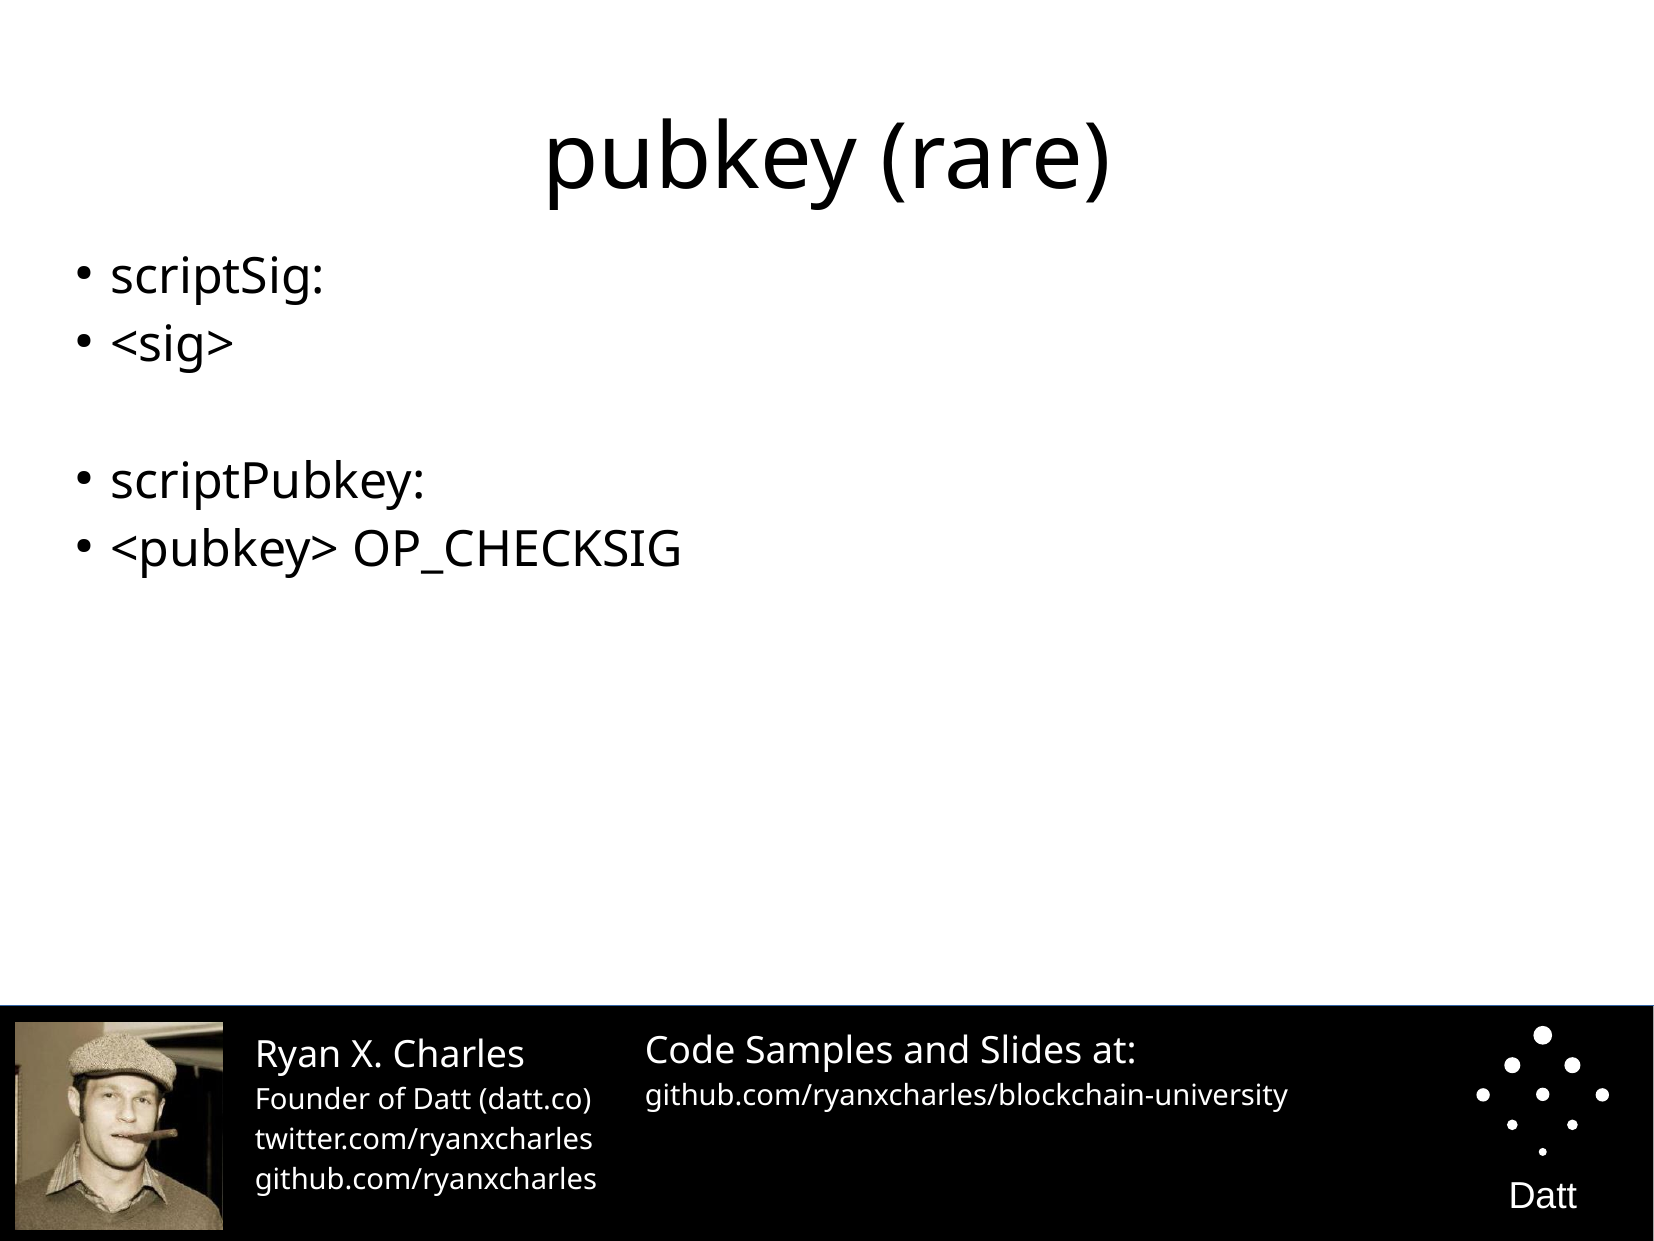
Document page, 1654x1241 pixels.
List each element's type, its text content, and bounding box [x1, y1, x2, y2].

text_box Ryan X. Charles Founder of Datt (datt.co) twitter.com/ryanxcharles github.com/ryanxcharles [240, 1020, 976, 1241]
picture [15, 1022, 223, 1231]
text_box Code Samples and Slides at: github.com/ryanxcharles/blockchain-university [630, 1015, 1403, 1156]
text_box [0, 1005, 1654, 1241]
text_box Datt [1452, 1167, 1633, 1241]
title pubkey (rare) [82, 49, 1571, 240]
picture [1475, 1023, 1611, 1159]
subtitle scriptSig: <sig> scriptPubkey: <pubkey> OP_CHECKSIG [75, 240, 1591, 1006]
